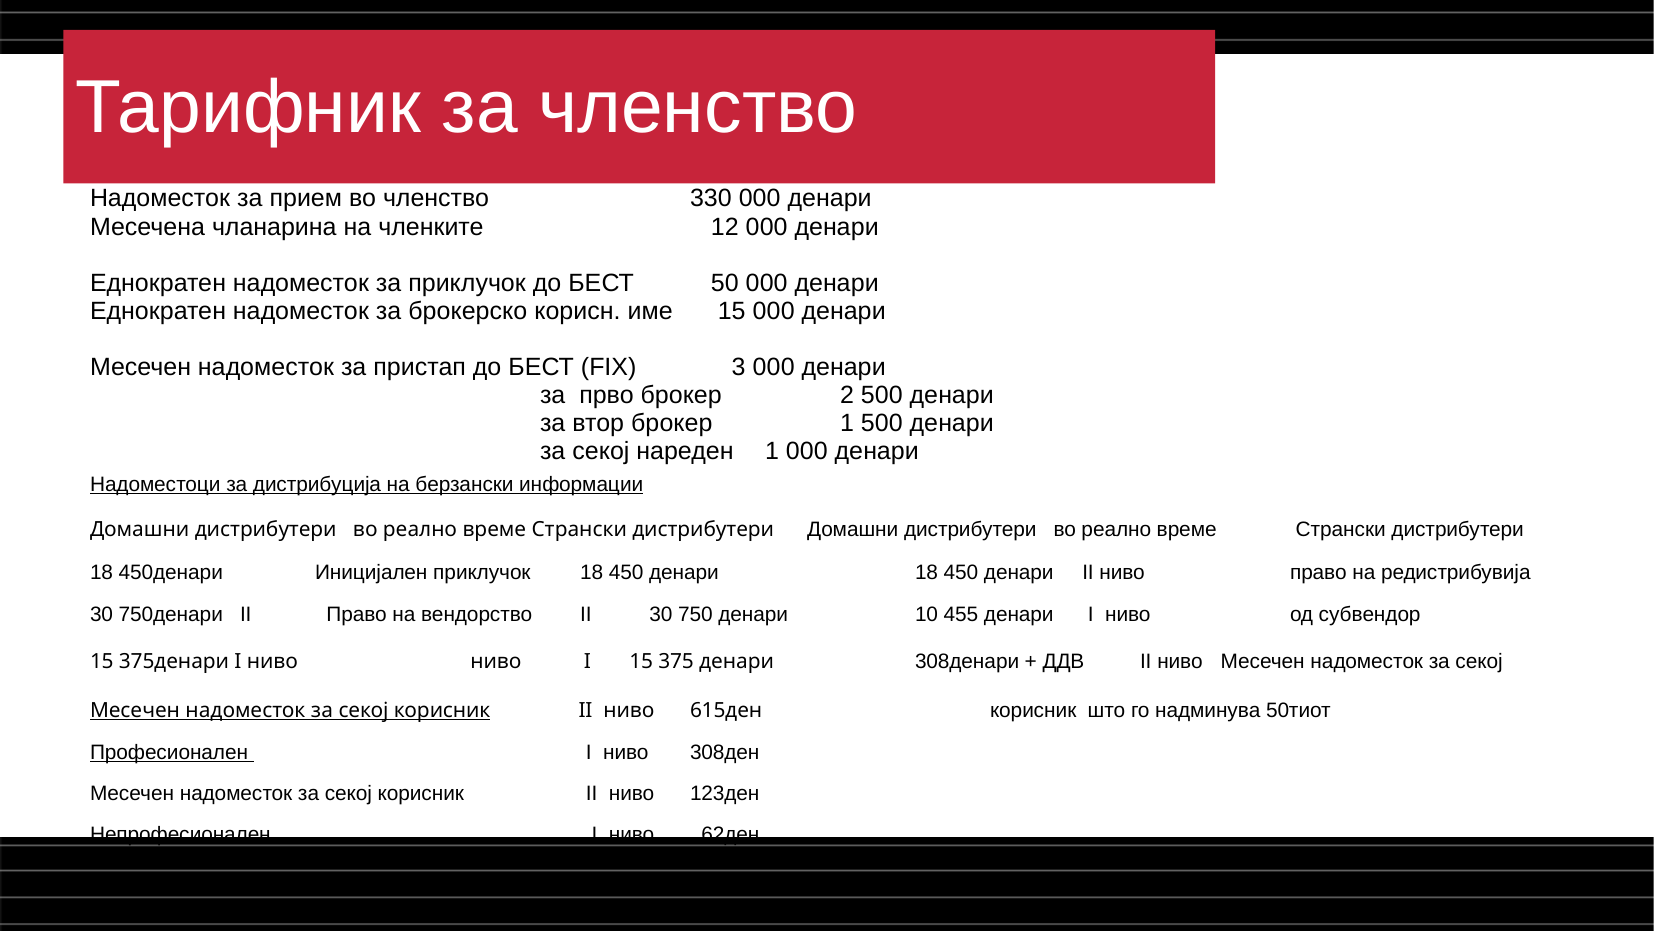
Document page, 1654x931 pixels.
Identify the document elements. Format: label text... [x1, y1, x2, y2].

subtitle Надоместок за прием во членство 330 000 денари Месечена чланарина на членките 12 000 денари Еднократен надоместок за приклучок до БЕСТ 50 000 денари Еднократен надоместок за брокерско корисн. име 15 000 денари Месечен надоместок за пристап до БЕСТ (FIX) 3 000 денари за прво брокер 2 500 денари за втор брокер 1 500 денари за секој нареден 1 000 денари Надоместоци за дистрибуција на берзански информации Домашни дистрибутери во реално време Странски дистрибутери Домашни дистрибутери во реално време Странски дистрибутери 18 450денари Иницијален приклучок 18 450 денари 18 450 денари II ниво право на редистрибувија 30 750денари II Право на вендорство II 30 750 денари 10 455 денари I ниво од субвендор 15 375денари I ниво ниво I 15 375 денари 308денари + ДДВ II ниво Месечен надоместок за секој Месечен надоместок за секој корисник II ниво 615ден корисник што го надминува 50тиот Професионален I ниво 308ден Месечен надоместок за секој корисник II ниво 123ден Непрофесионален I ниво 62ден [15, 180, 1576, 822]
title Тарифник за членство [63, 29, 1216, 180]
picture [0, 0, 1654, 54]
picture [0, 837, 1654, 931]
